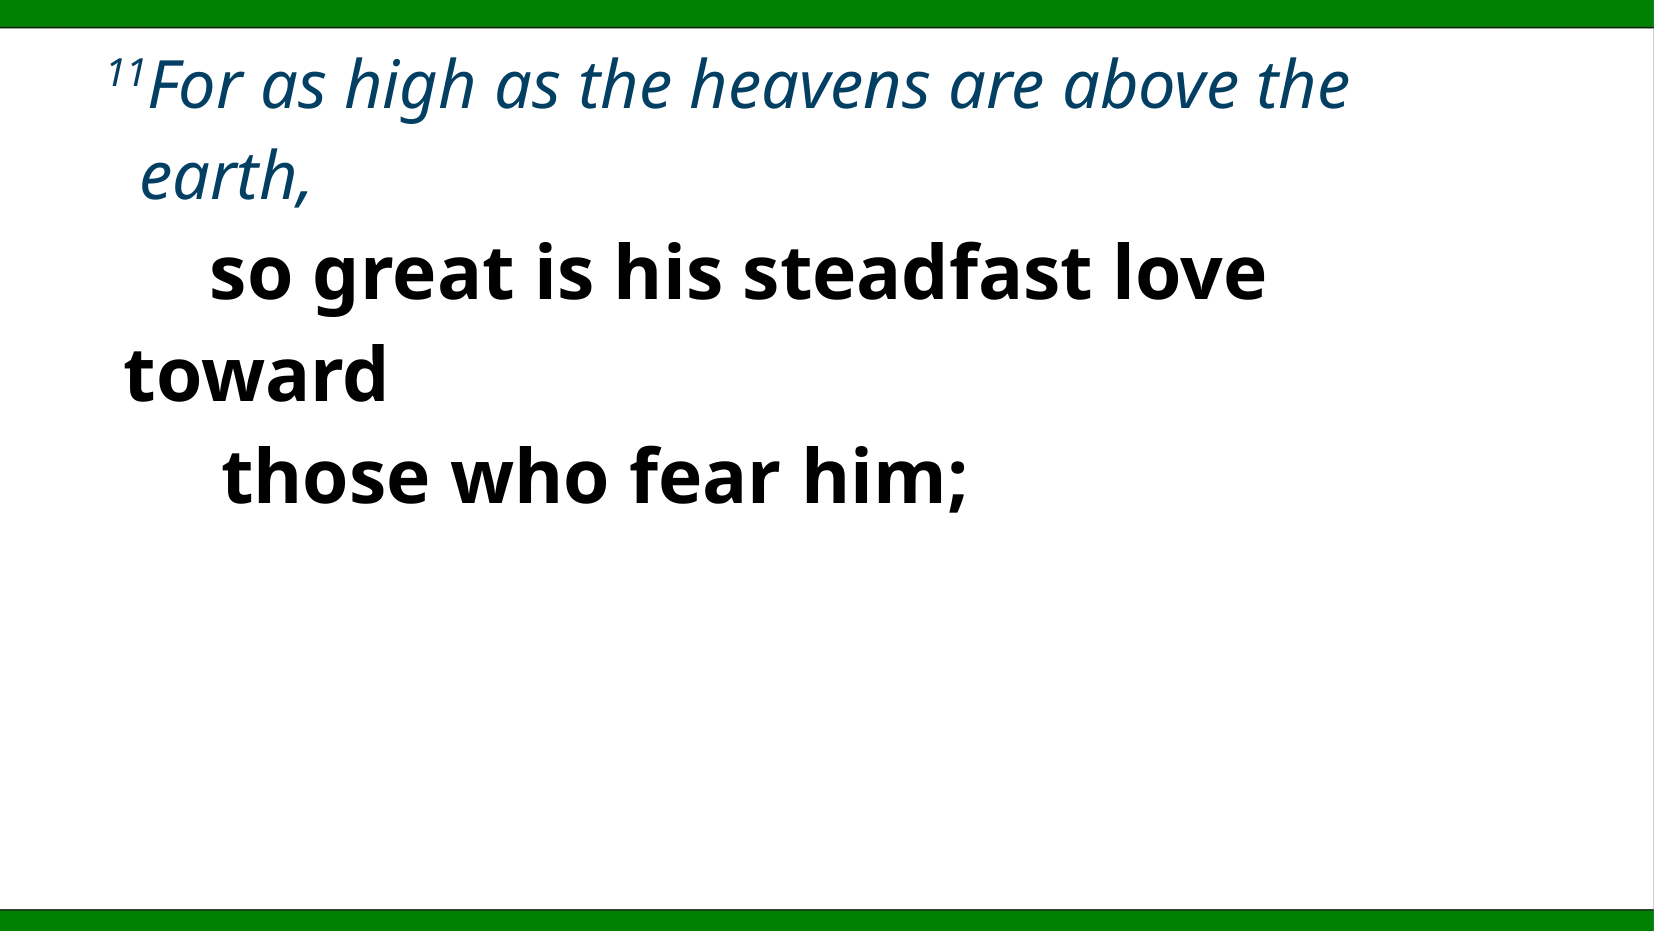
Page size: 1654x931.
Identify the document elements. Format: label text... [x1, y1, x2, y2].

picture [0, 0, 1654, 931]
text_box 11For as high as the heavens are above the earth, so great is his steadfast love toward those who fear him; [90, 30, 1561, 422]
